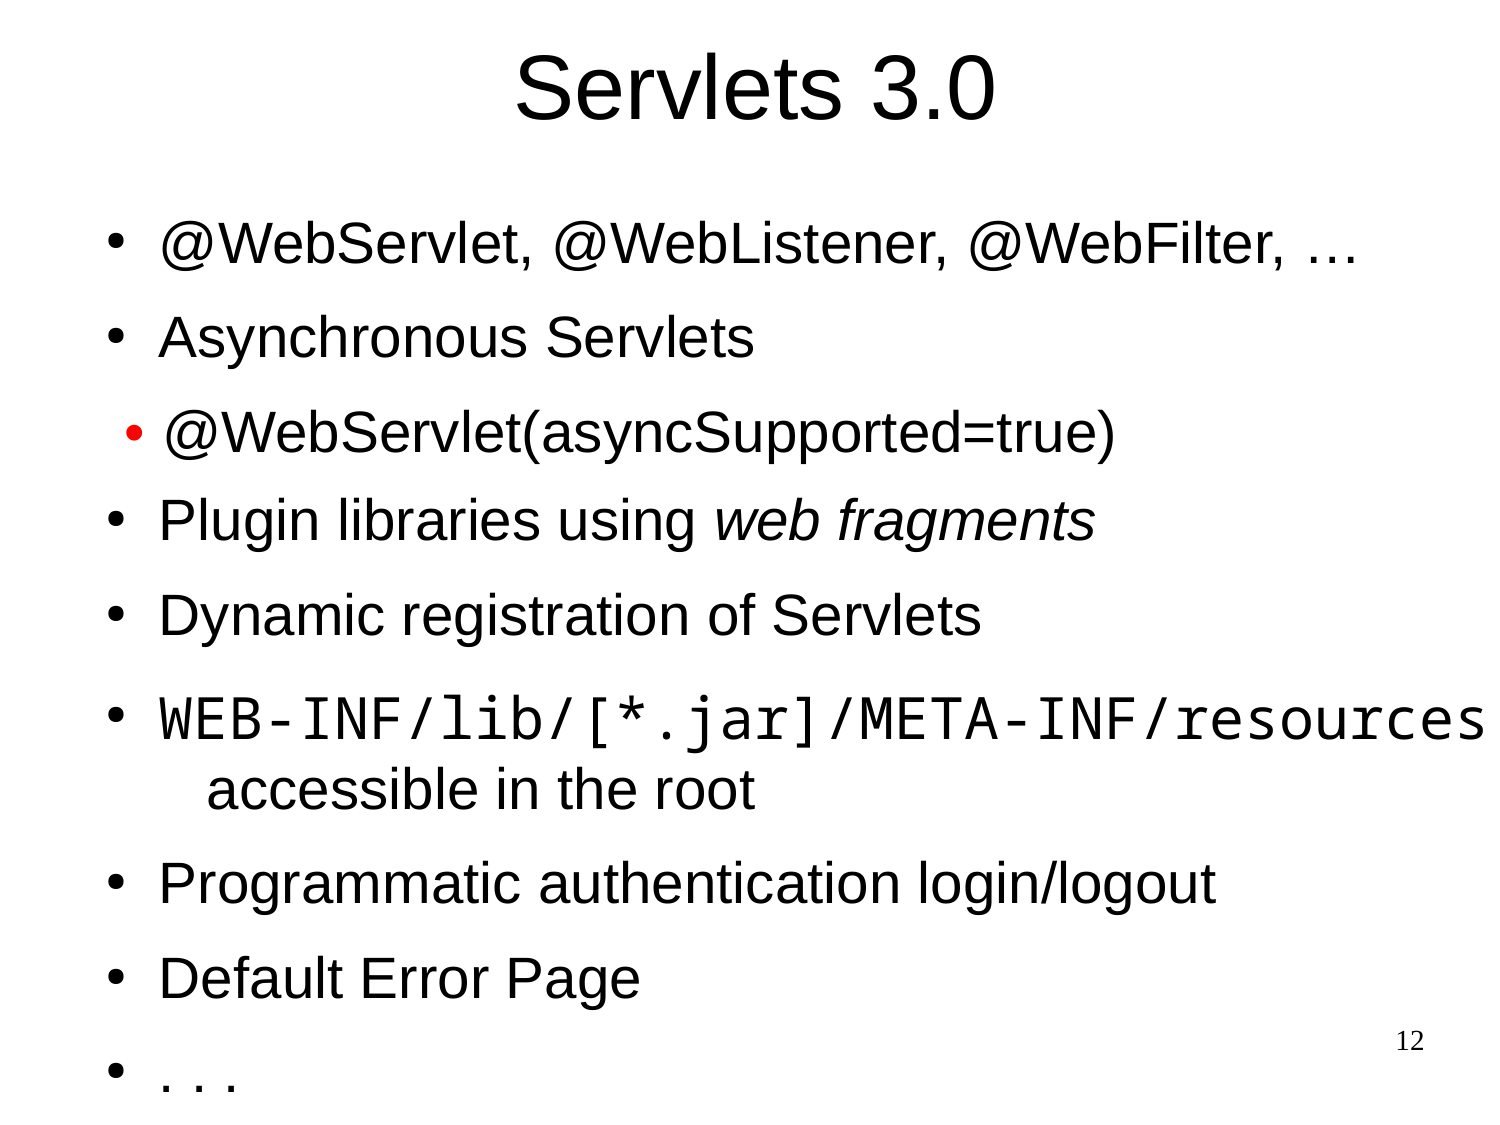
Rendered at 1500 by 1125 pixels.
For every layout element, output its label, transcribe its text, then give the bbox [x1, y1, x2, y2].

title Servlets 3.0 [133, 29, 1378, 146]
list @WebServlet, @WebListener, @WebFilter, … Asynchronous Servlets @WebServlet(asyncSupported=true) Plugin libraries using web fragments Dynamic registration of Servlets WEB-INF/lib/[*.jar]/META-INF/resources accessible in the root Programmatic authentication login/logout Default Error Page . . . [68, 210, 1500, 970]
